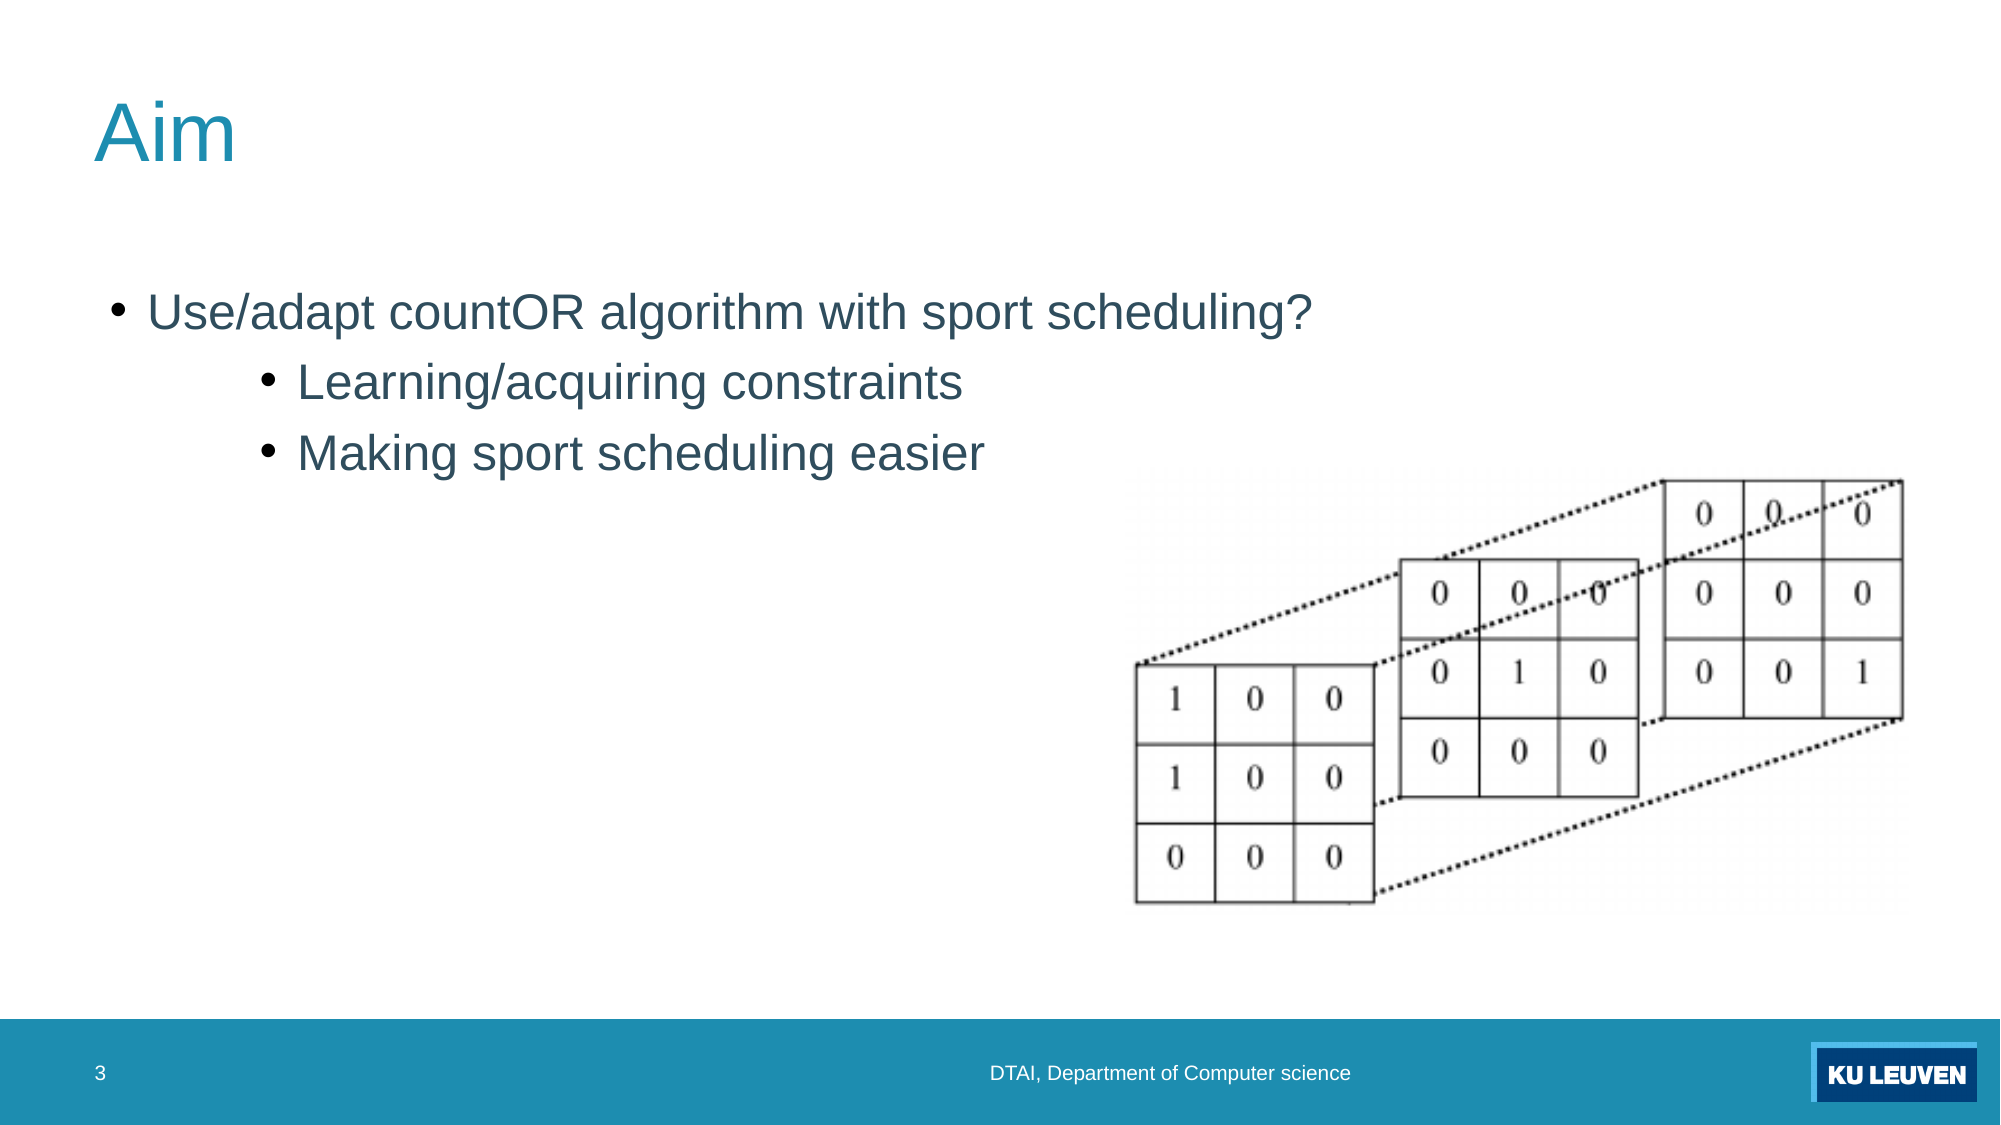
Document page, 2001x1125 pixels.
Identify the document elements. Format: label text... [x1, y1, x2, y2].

title Aim [94, 33, 1906, 223]
picture [1811, 1042, 1977, 1102]
list Use/adapt countOR algorithm with sport scheduling? Learning/acquiring constraints Making sport scheduling easier [94, 271, 1906, 1004]
picture [1125, 467, 1909, 916]
text_box <number> [94, 1018, 201, 1125]
text_box DTAI, Department of Computer science [989, 1018, 1809, 1125]
